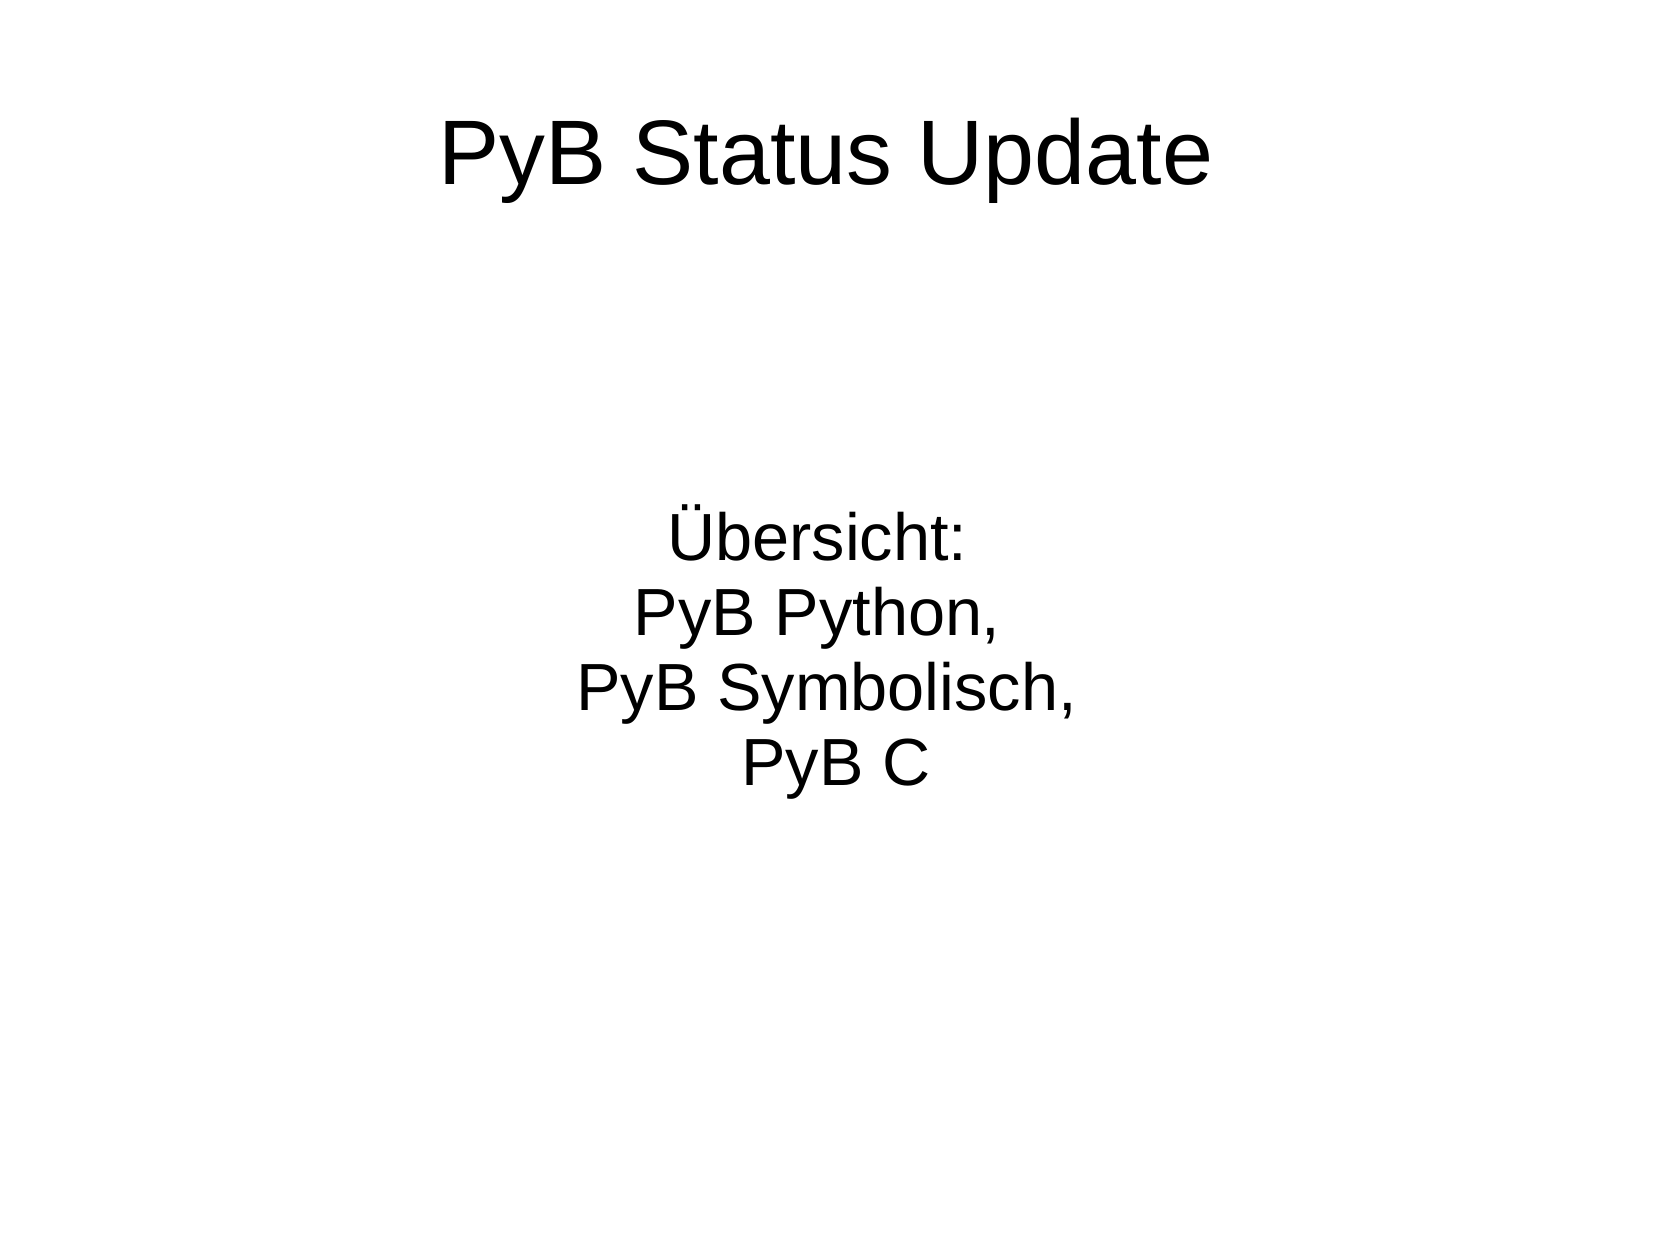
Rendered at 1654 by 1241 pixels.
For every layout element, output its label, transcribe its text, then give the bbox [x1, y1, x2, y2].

title PyB Status Update [82, 49, 1571, 257]
subtitle Übersicht: PyB Python, PyB Symbolisch, PyB C [82, 290, 1571, 1010]
